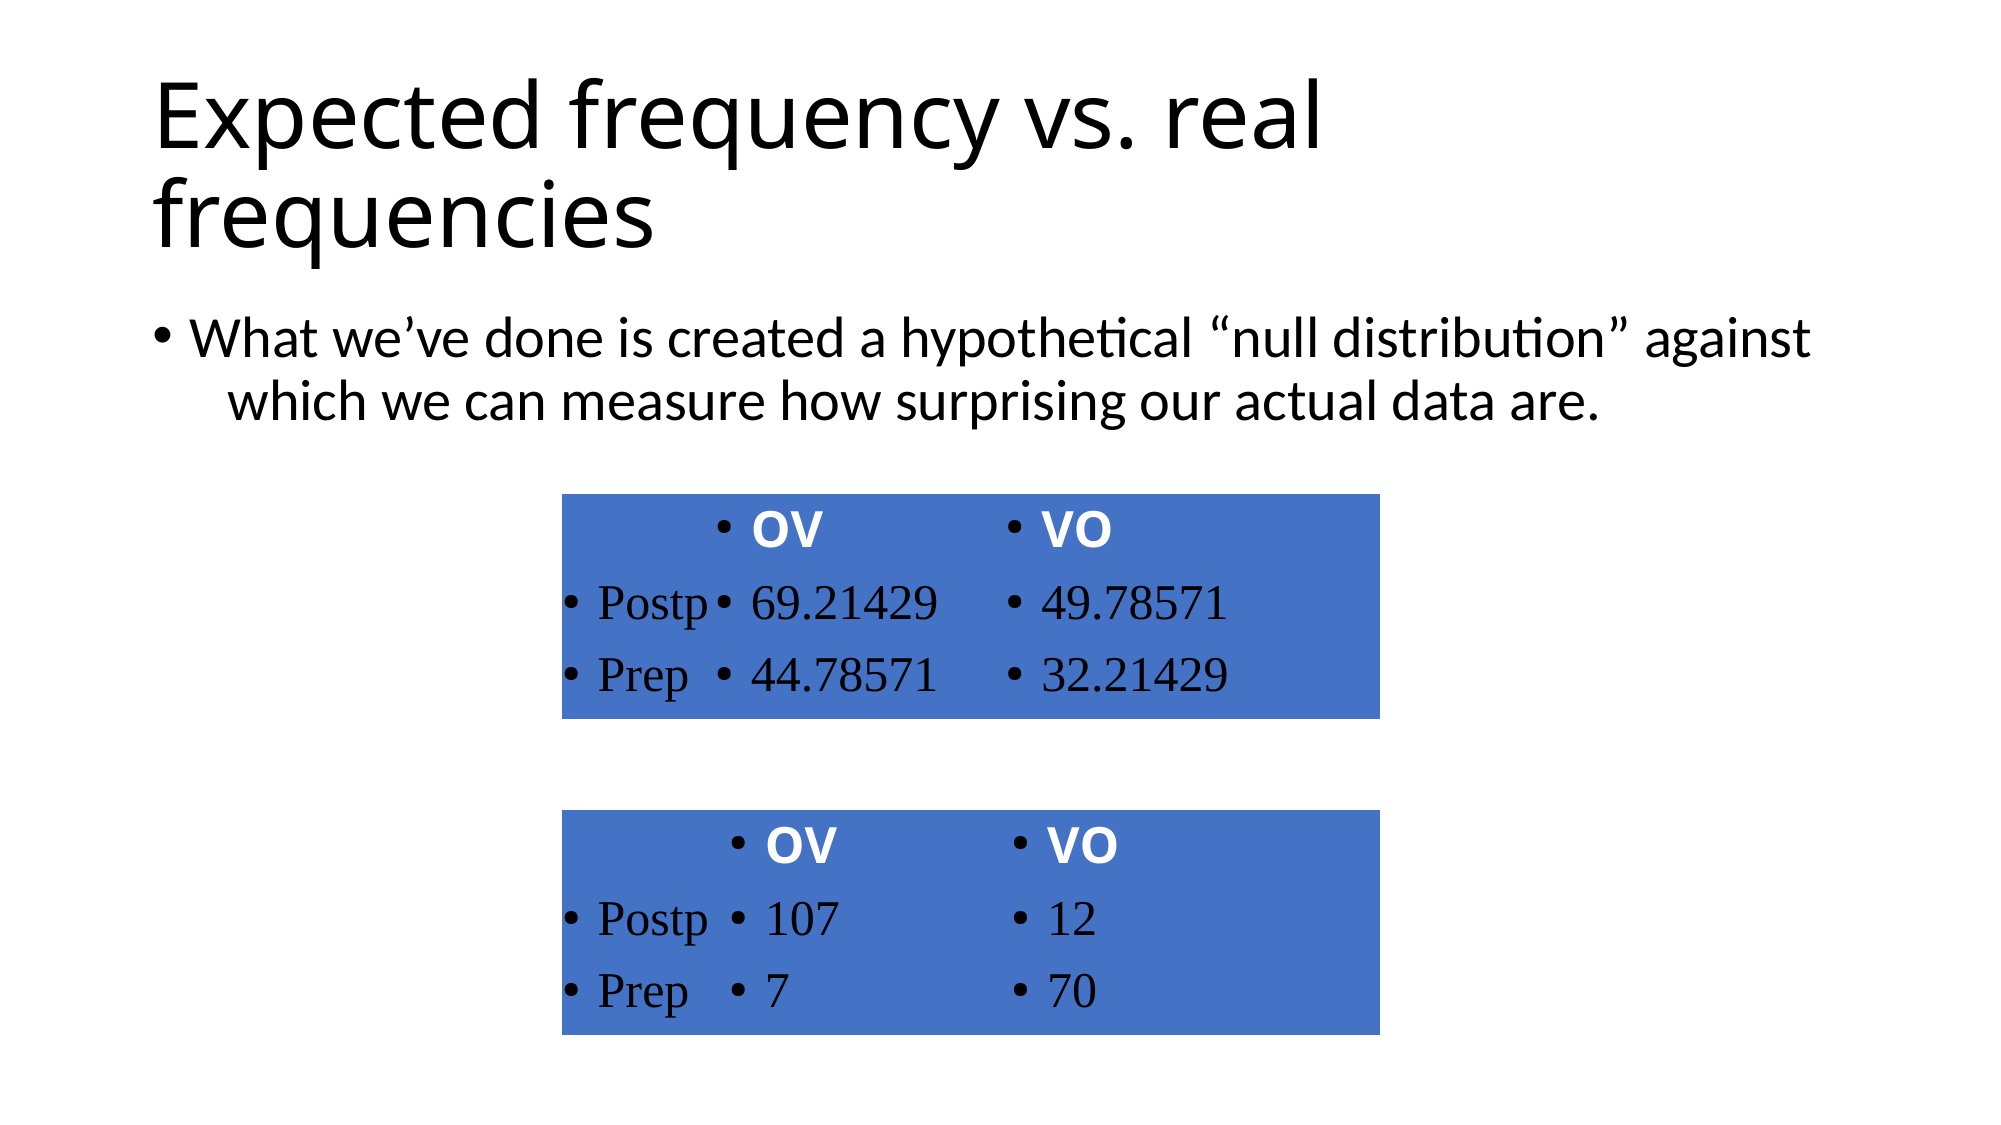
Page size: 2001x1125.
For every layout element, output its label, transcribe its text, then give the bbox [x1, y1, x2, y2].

table_cell 107 [729, 891, 1012, 963]
table_header [562, 494, 715, 575]
table_header OV [715, 494, 1006, 575]
table_cell Prep [562, 963, 729, 1035]
list What we’ve done is created a hypothetical “null distribution” against which we can measure how surprising our actual data are. [137, 299, 1863, 1014]
table_cell 12 [1012, 891, 1380, 963]
table_header OV [729, 810, 1012, 891]
table_header [562, 810, 729, 891]
table_cell 44.78571 [715, 647, 1006, 719]
table_cell 49.78571 [1006, 575, 1380, 647]
table_cell 69.21429 [715, 575, 1006, 647]
table_header VO [1006, 494, 1380, 575]
table_cell Postp [562, 575, 715, 647]
table_cell Postp [562, 891, 729, 963]
table_cell Prep [562, 647, 715, 719]
title Expected frequency vs. real frequencies [137, 59, 1863, 278]
table_cell 70 [1012, 963, 1380, 1035]
table_header VO [1012, 810, 1380, 891]
table_cell 7 [729, 963, 1012, 1035]
table_cell 32.21429 [1006, 647, 1380, 719]
